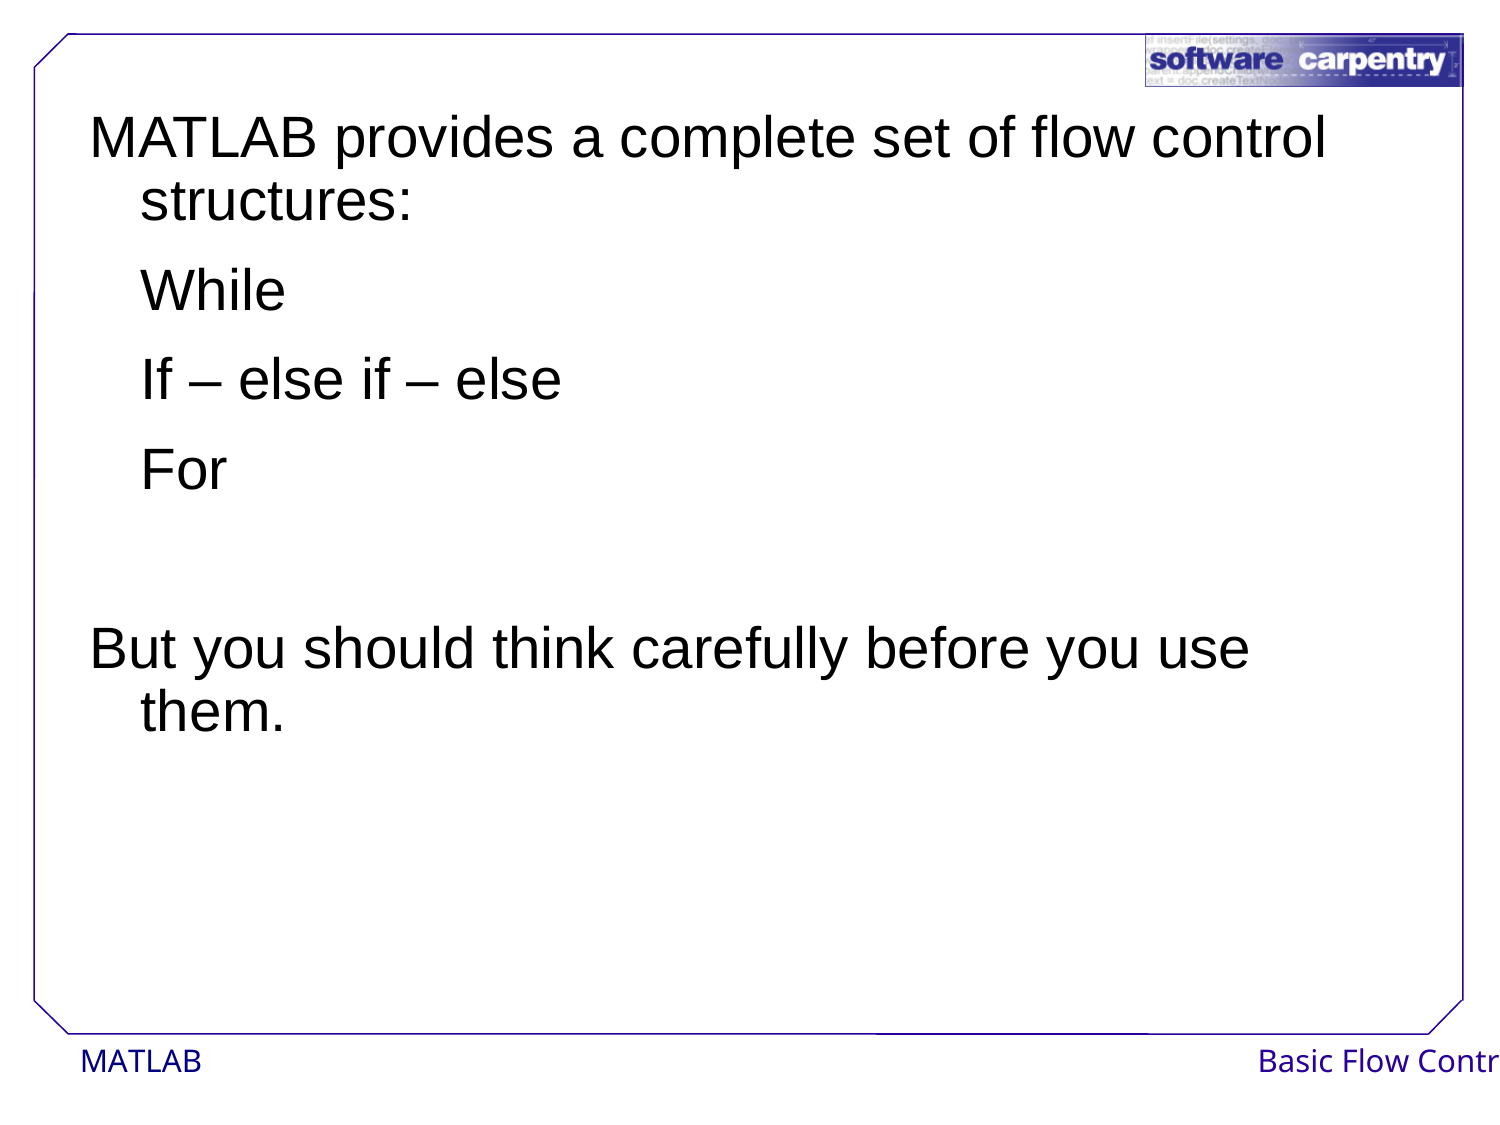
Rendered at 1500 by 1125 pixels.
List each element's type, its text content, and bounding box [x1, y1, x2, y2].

picture [1145, 33, 1464, 87]
list MATLAB provides a complete set of flow control structures: While If – else if – else For But you should think carefully before you use them. [75, 99, 1426, 1013]
